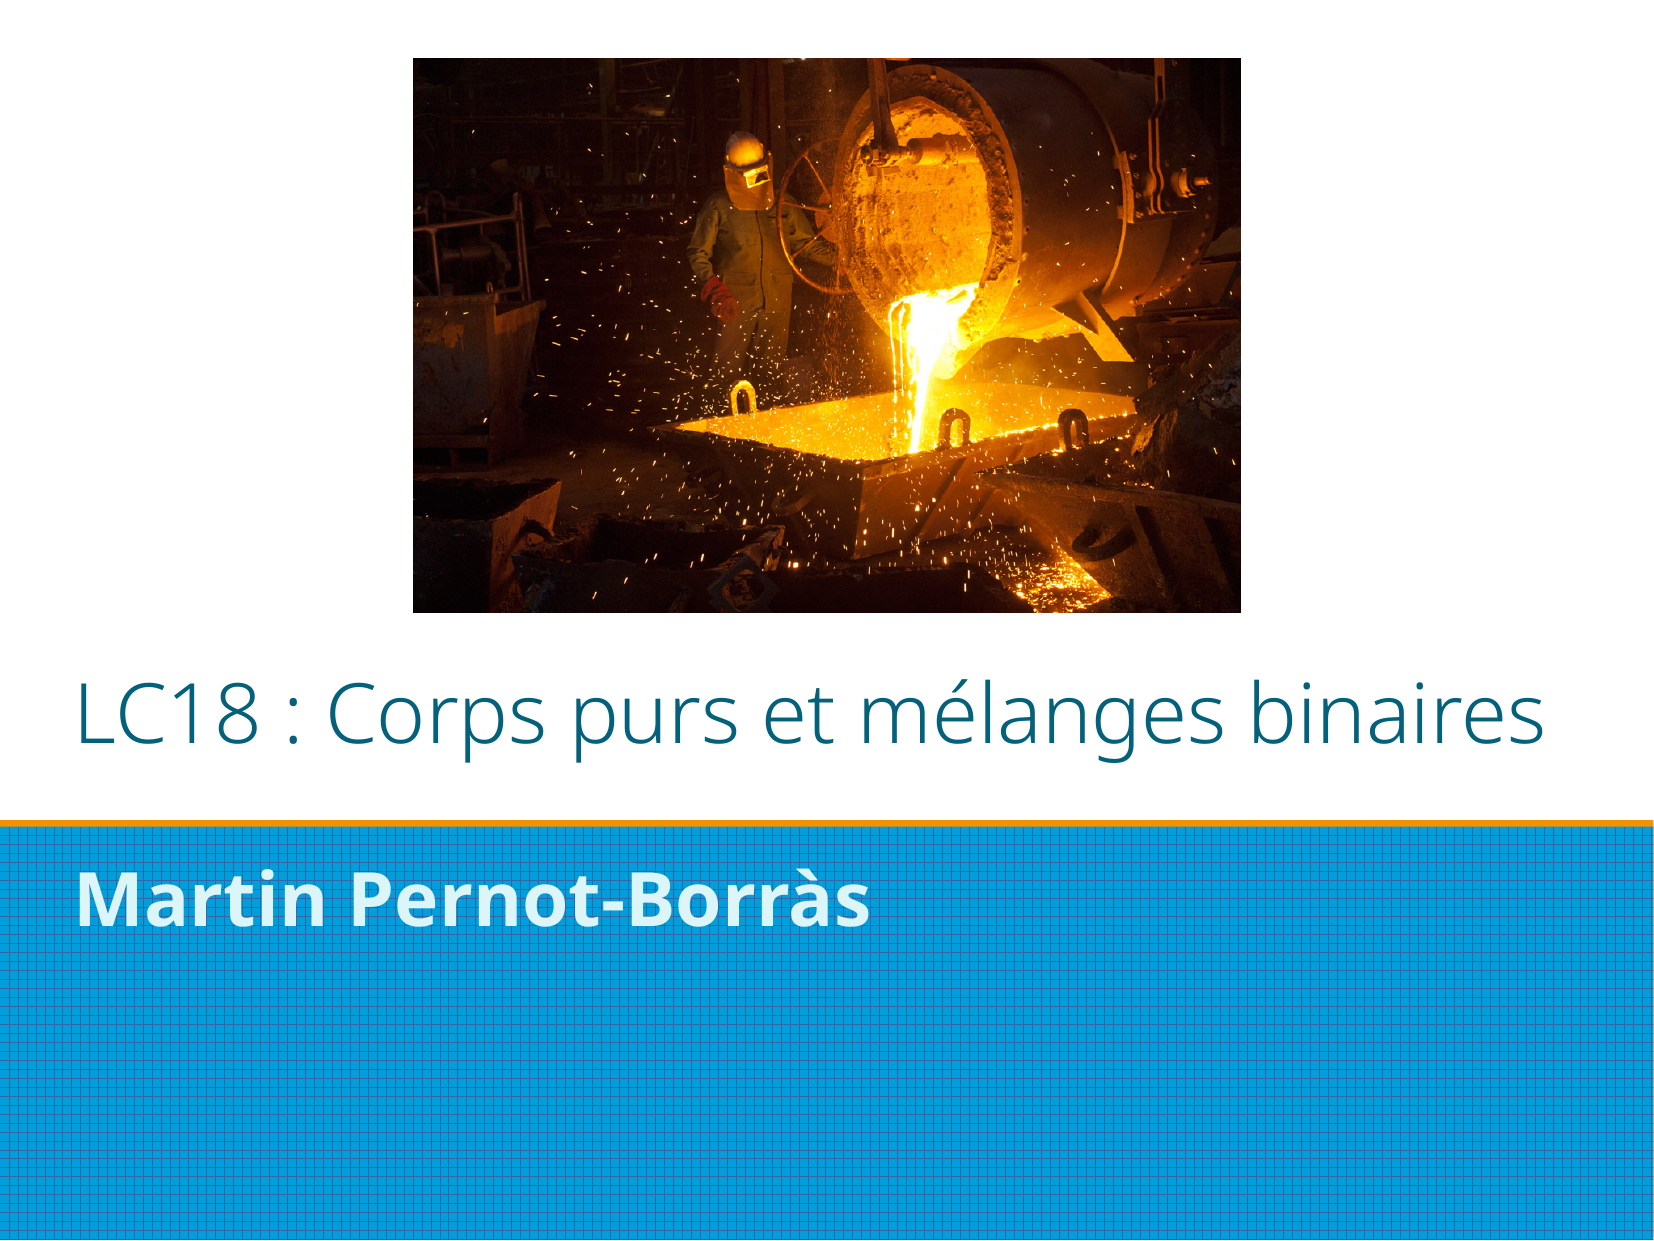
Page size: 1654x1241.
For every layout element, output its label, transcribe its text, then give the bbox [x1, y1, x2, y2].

picture [413, 58, 1241, 613]
title LC18 : Corps purs et mélanges binaires [73, 59, 1625, 768]
subtitle Martin Pernot-Borràs [73, 846, 1551, 1103]
